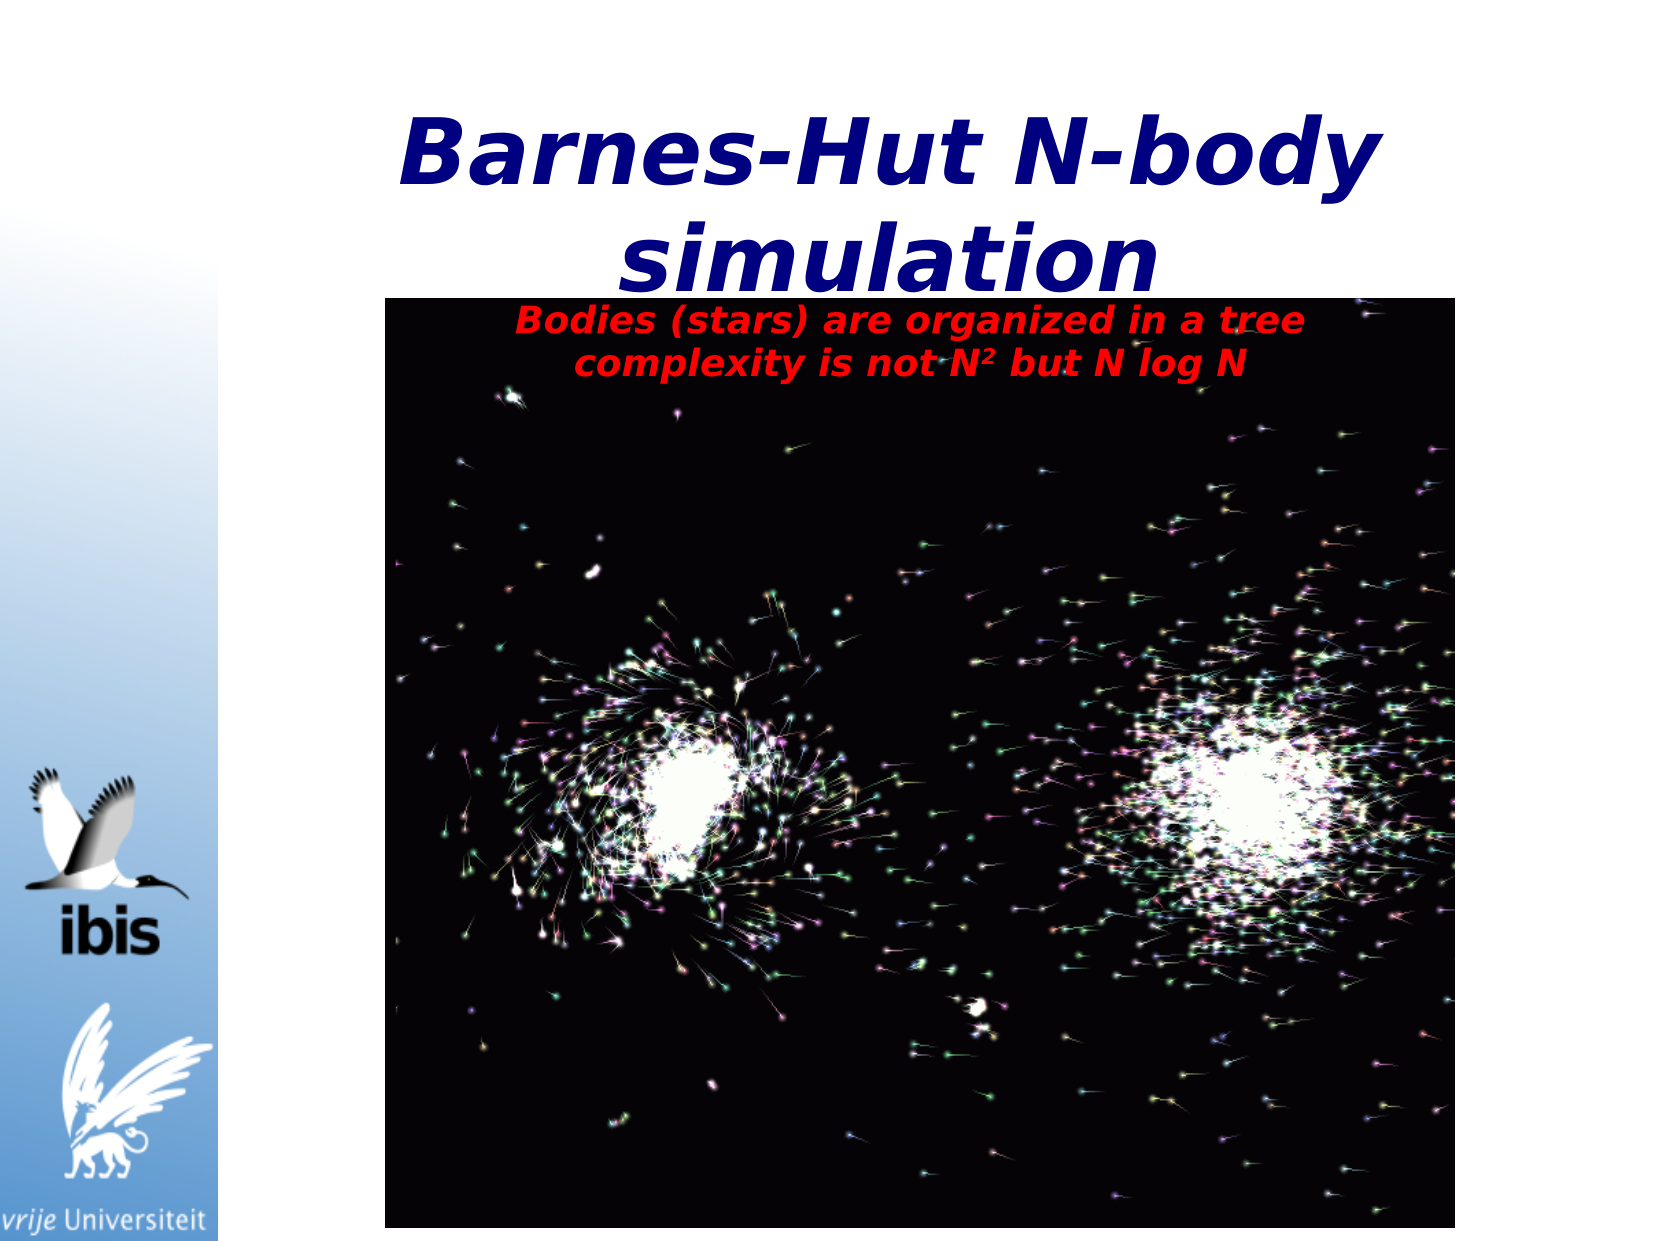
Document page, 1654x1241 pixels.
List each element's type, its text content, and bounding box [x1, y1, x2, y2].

picture [0, 0, 218, 1241]
title Barnes-Hut N-body simulation [248, 99, 1534, 314]
title Bodies (stars) are organized in a tree complexity is not N2 but N log N [268, 238, 1554, 446]
picture [385, 446, 1455, 1228]
